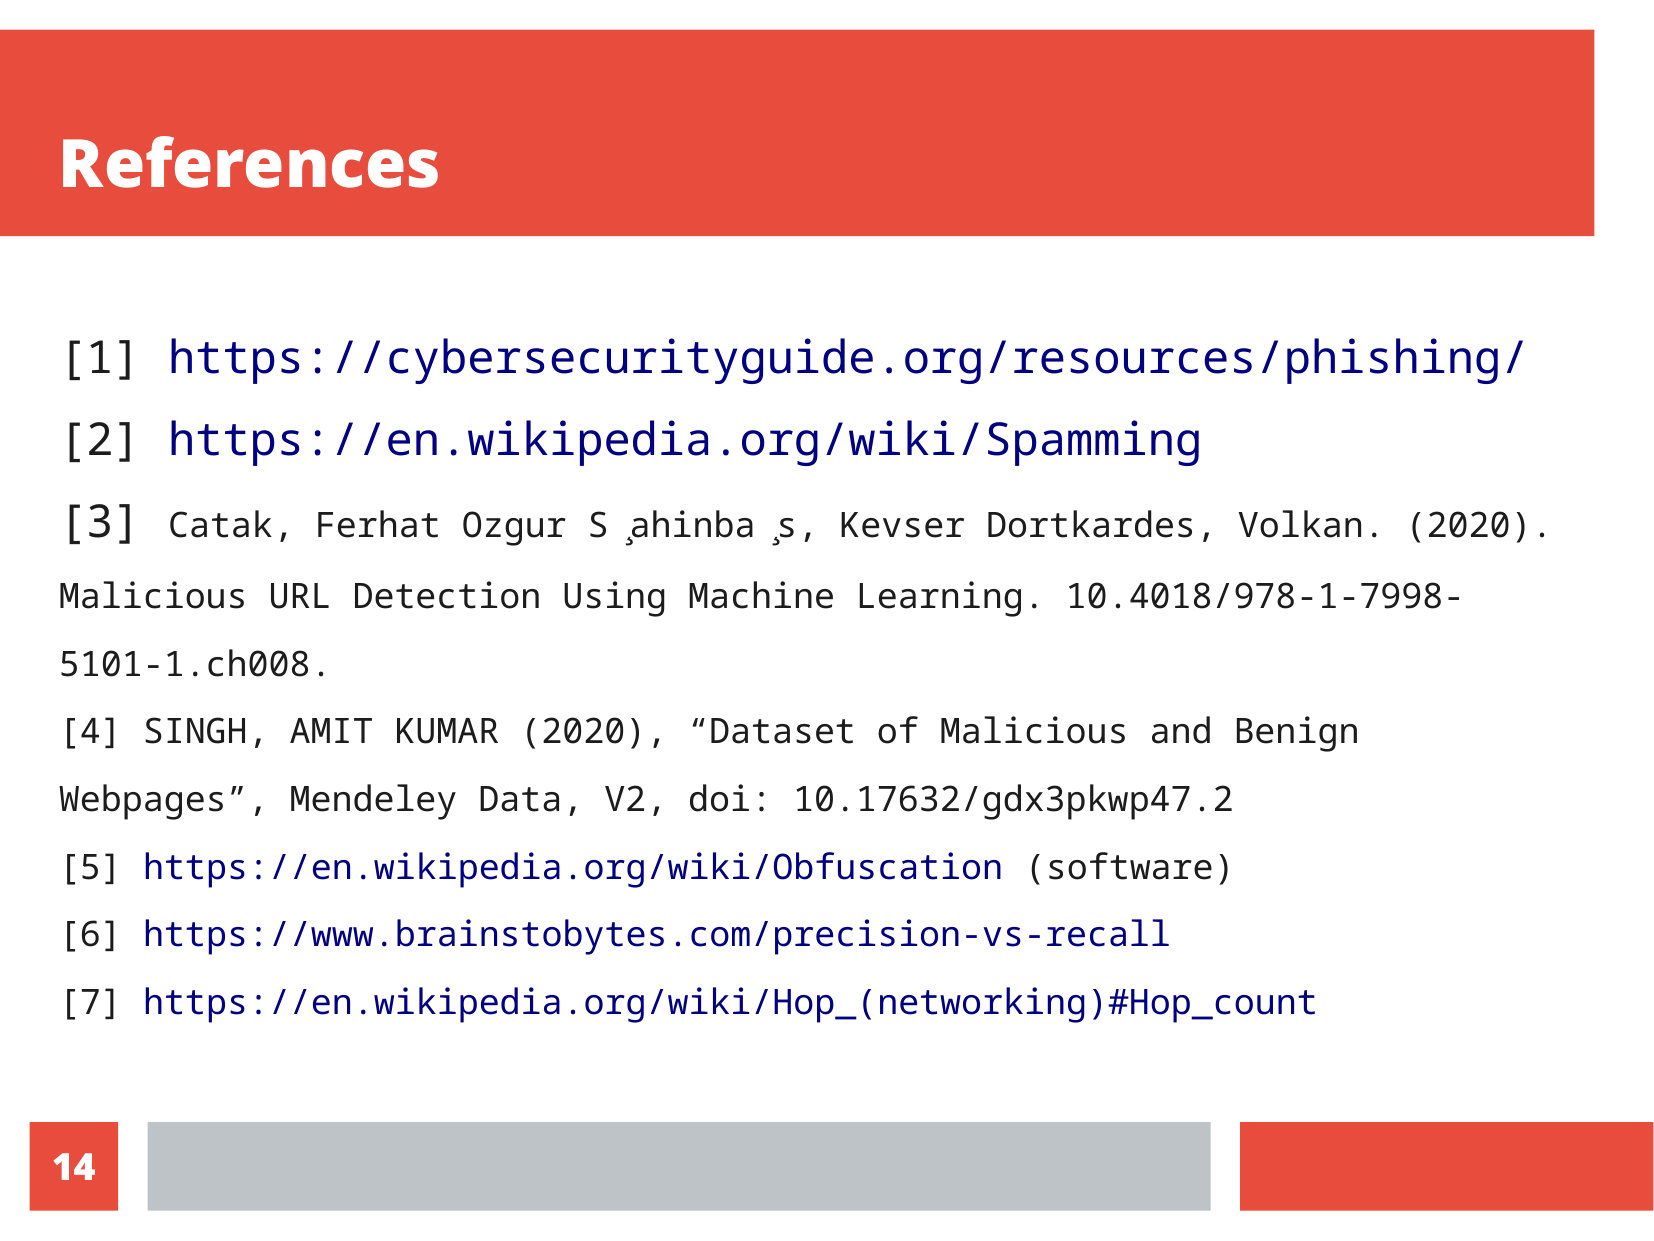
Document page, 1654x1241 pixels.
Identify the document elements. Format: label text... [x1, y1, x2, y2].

list [1] https://cybersecurityguide.org/resources/phishing/ [2] https://en.wikipedia.org/wiki/Spamming [3] Catak, Ferhat Ozgur S ̧ahinba ̧s, Kevser Dortkardes, Volkan. (2020). Malicious URL Detection Using Machine Learning. 10.4018/978-1-7998- 5101-1.ch008. [4] SINGH, AMIT KUMAR (2020), “Dataset of Malicious and Benign Webpages”, Mendeley Data, V2, doi: 10.17632/gdx3pkwp47.2 [5] https://en.wikipedia.org/wiki/Obfuscation (software) [6] https://www.brainstobytes.com/precision-vs-recall [7] https://en.wikipedia.org/wiki/Hop_(networking)#Hop_count [59, 324, 1565, 1093]
title References [59, 59, 1595, 207]
